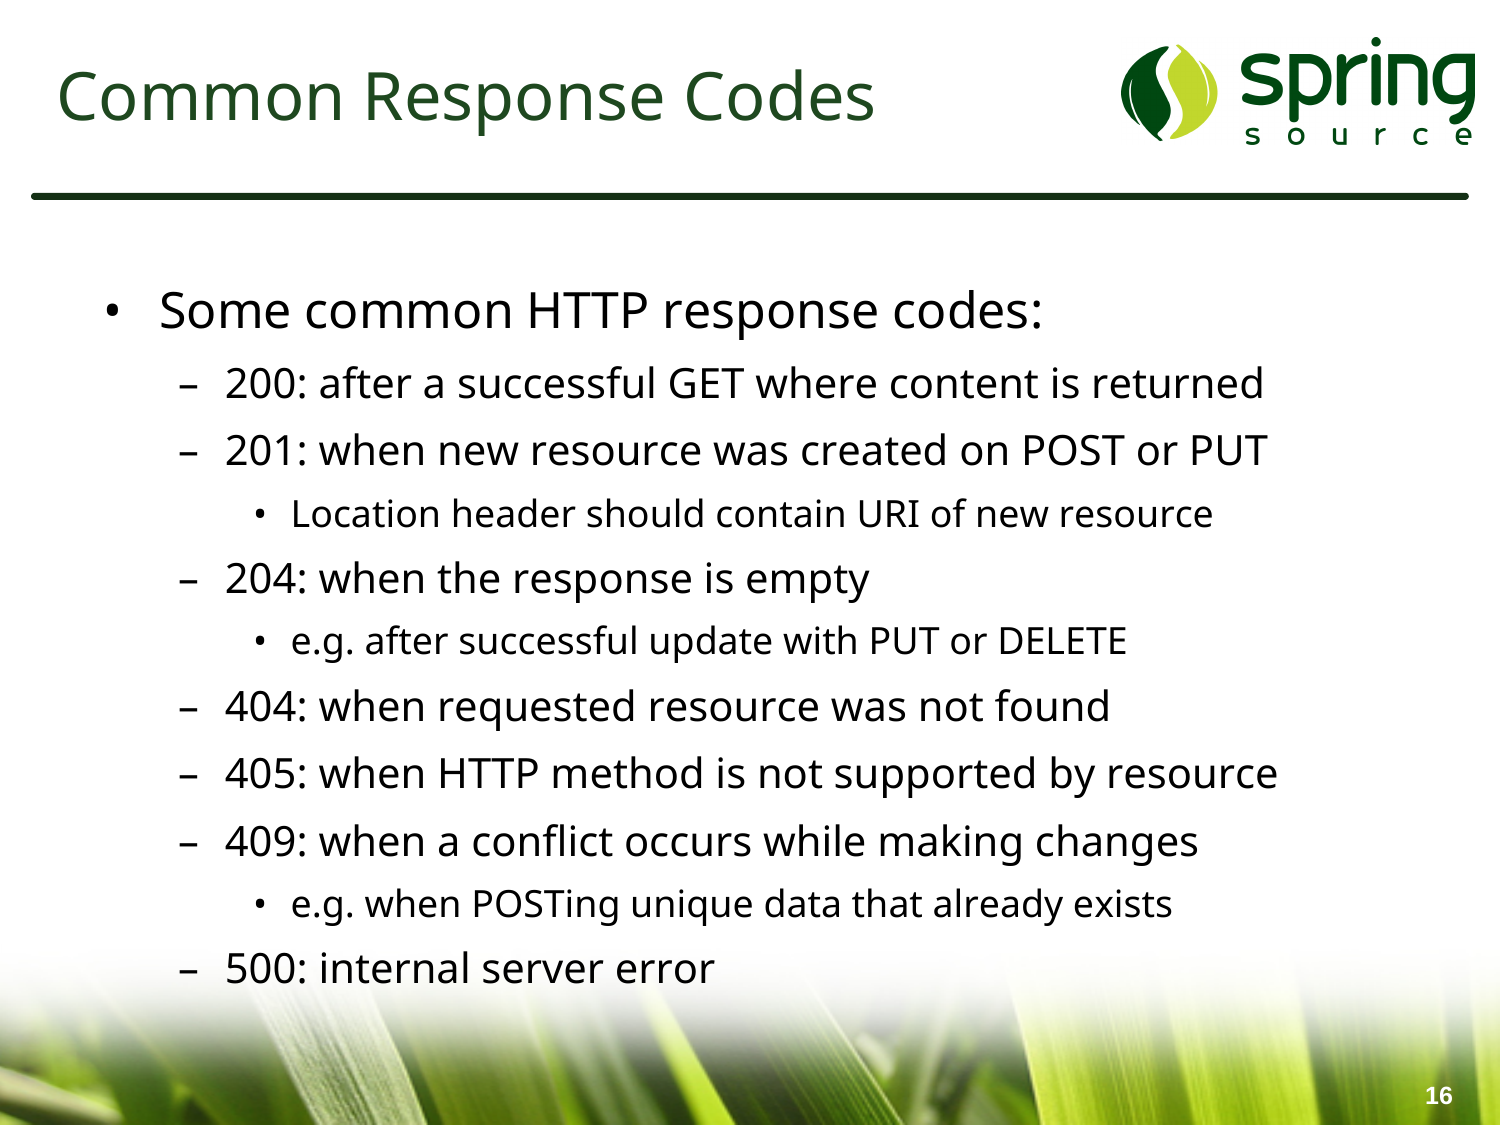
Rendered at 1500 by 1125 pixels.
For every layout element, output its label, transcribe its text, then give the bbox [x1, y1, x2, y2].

title Common Response Codes [56, 14, 1089, 175]
picture [1121, 37, 1475, 145]
picture [0, 944, 1500, 1125]
list Some common HTTP response codes: 200: after a successful GET where content is returned 201: when new resource was created on POST or PUT Location header should contain URI of new resource 204: when the response is empty e.g. after successful update with PUT or DELETE 404: when requested resource was not found 405: when HTTP method is not supported by resource 409: when a conflict occurs while making changes e.g. when POSTing unique data that already exists 500: internal server error [103, 275, 1404, 1003]
